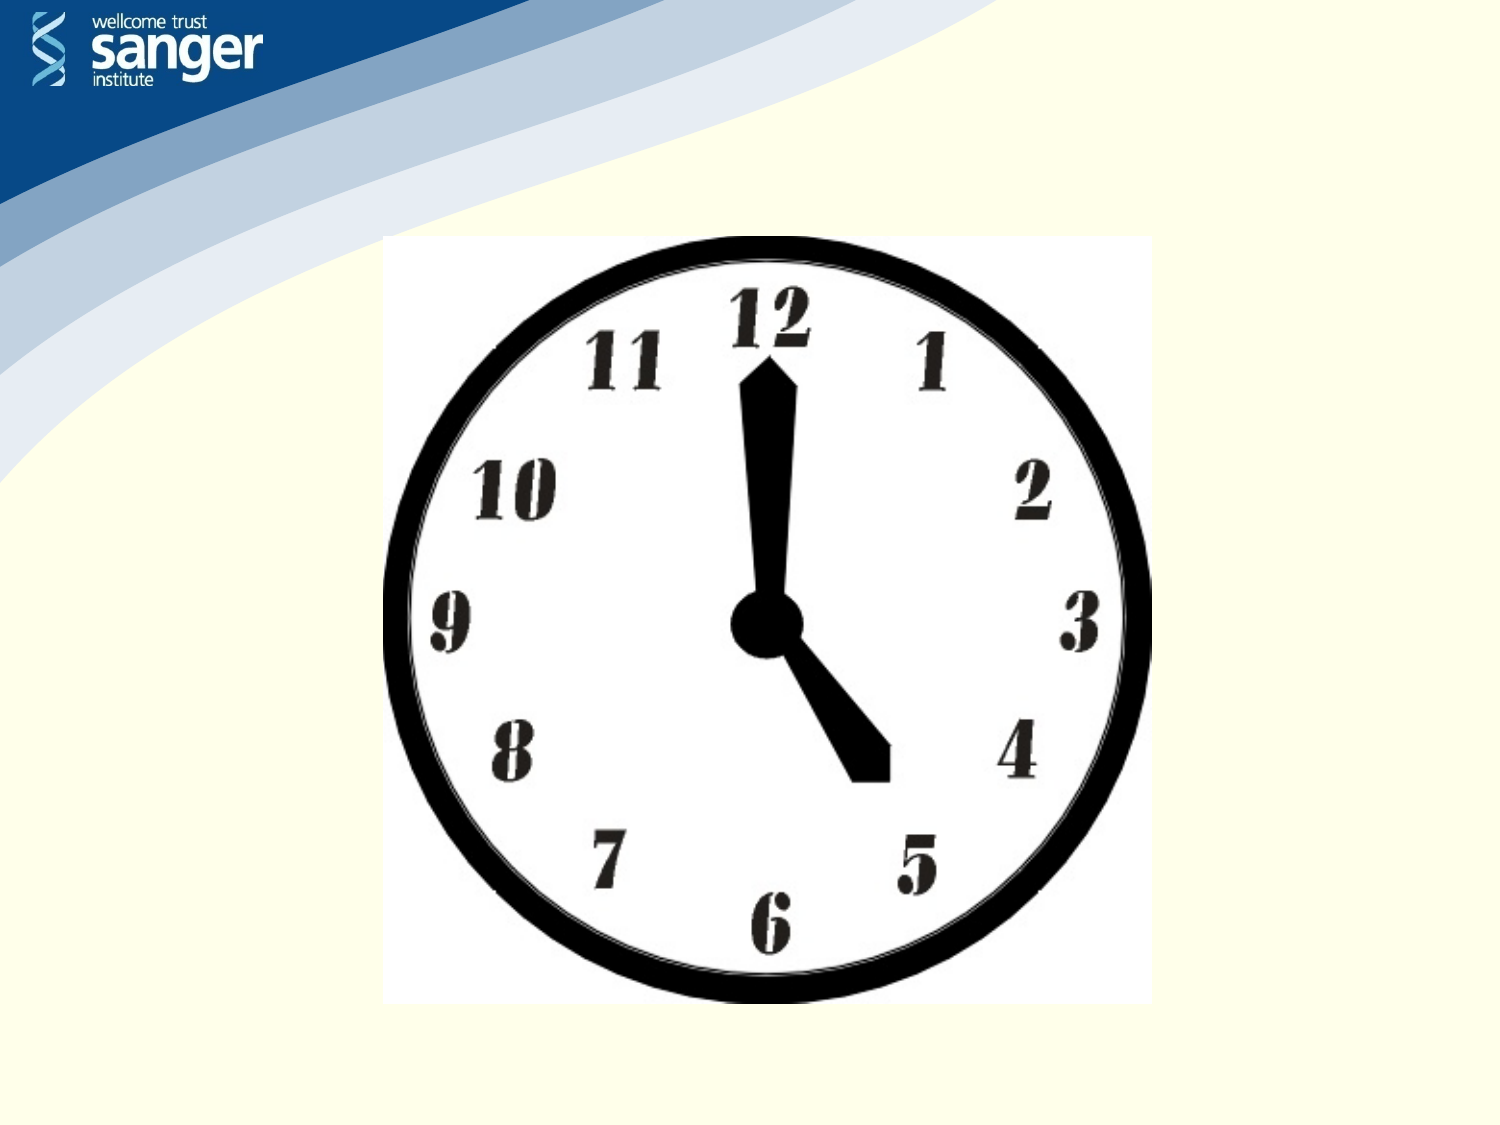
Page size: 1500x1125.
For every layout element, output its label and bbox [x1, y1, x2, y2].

picture [12, 12, 263, 86]
picture [383, 236, 1152, 1004]
